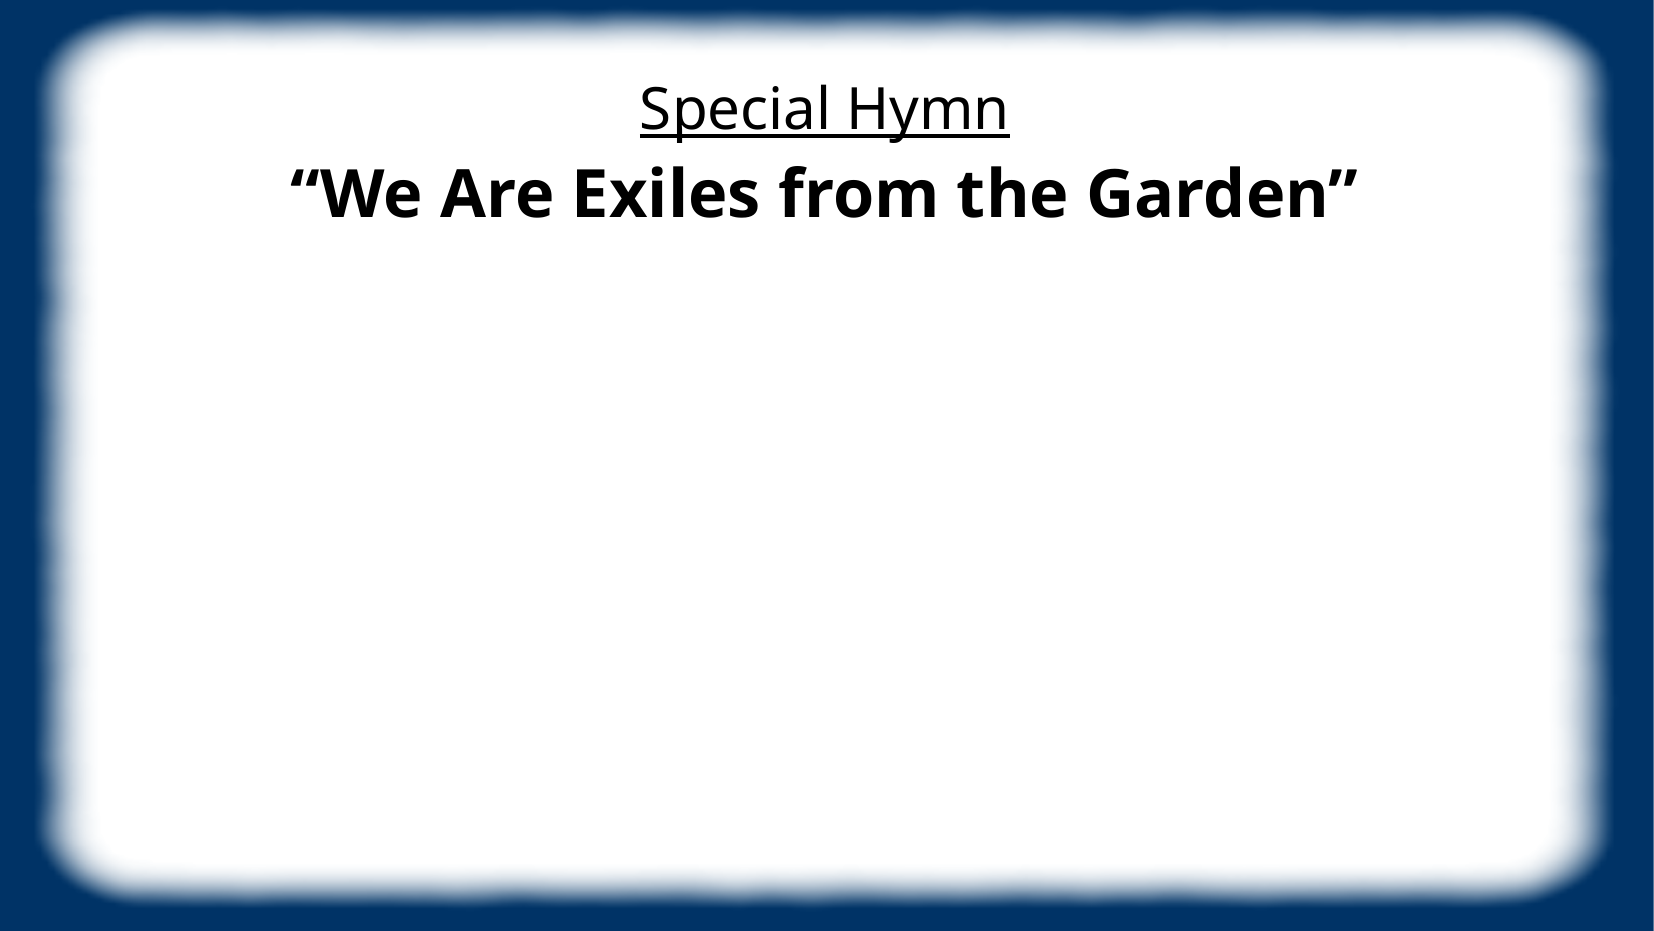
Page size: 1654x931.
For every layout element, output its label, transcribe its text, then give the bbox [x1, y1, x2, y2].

picture [0, 0, 1654, 931]
text_box Special Hymn “We Are Exiles from the Garden” [120, 60, 1531, 241]
